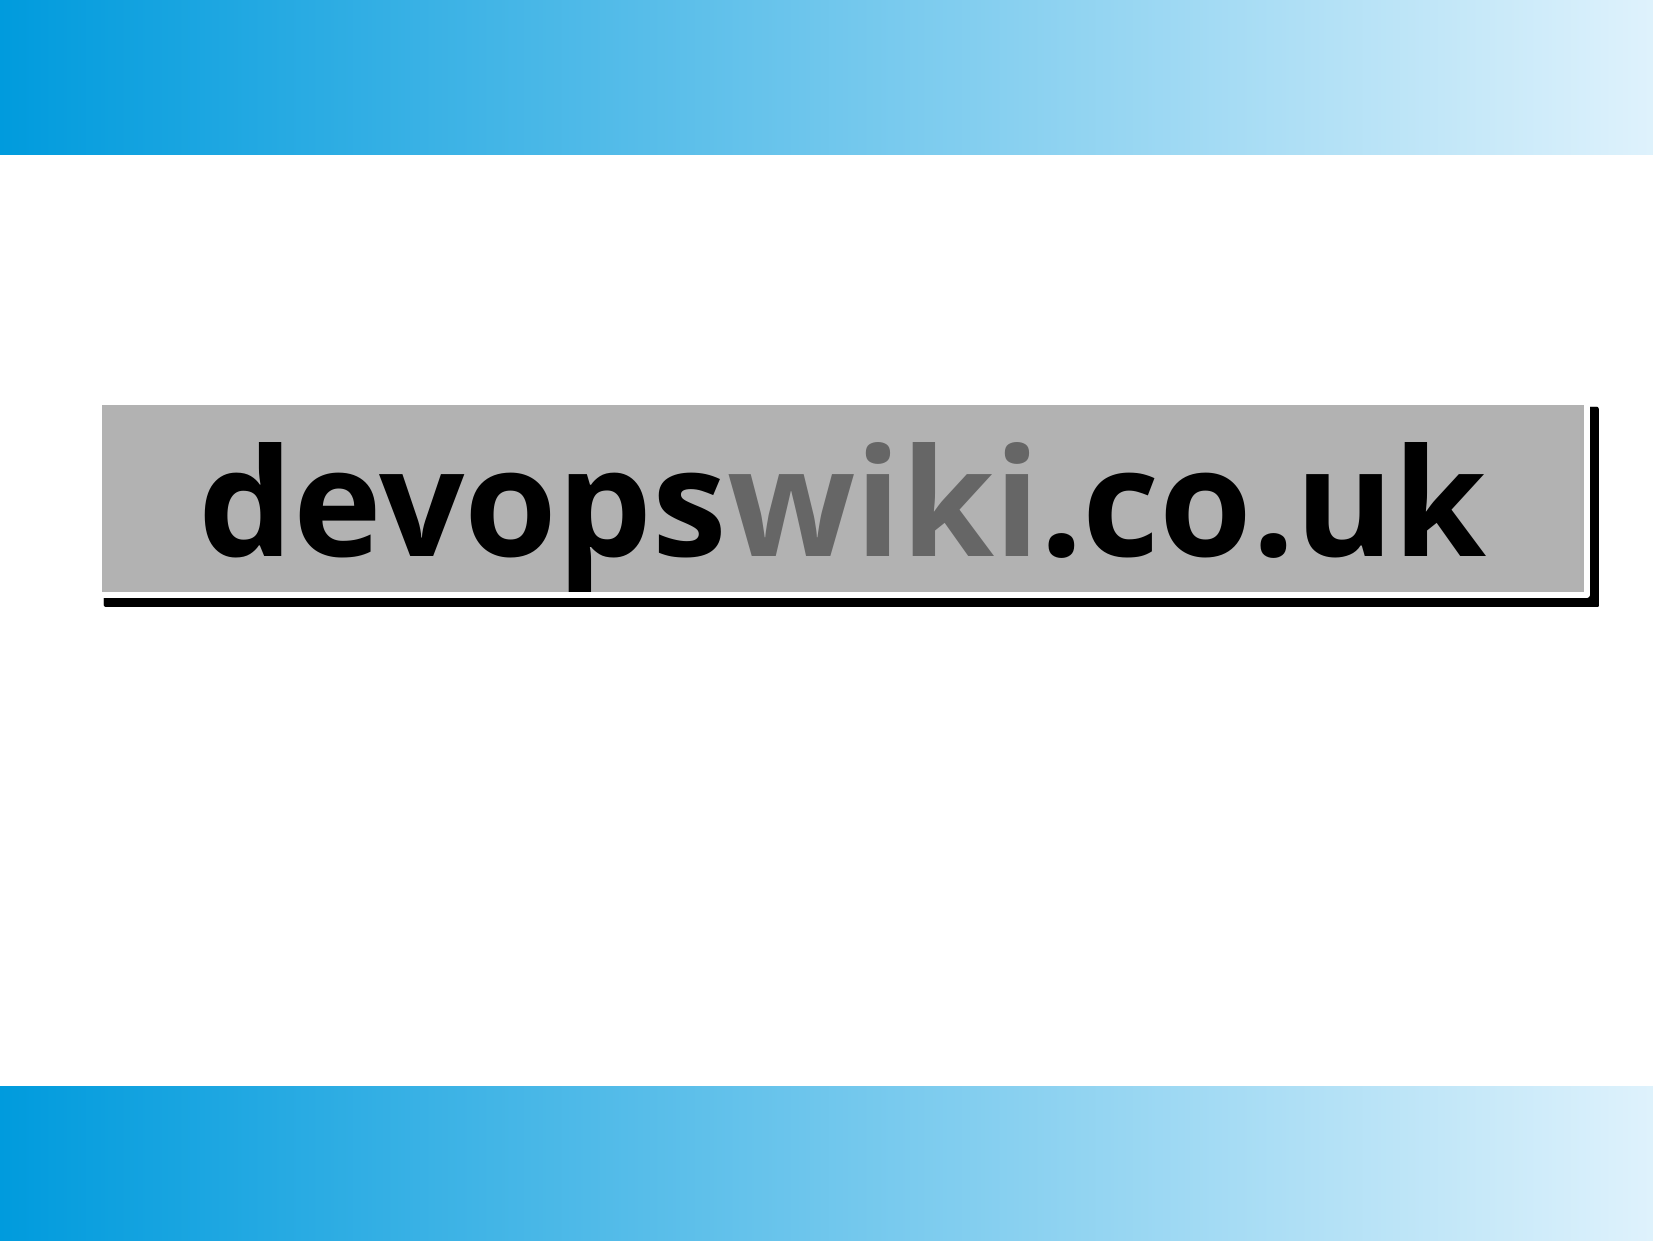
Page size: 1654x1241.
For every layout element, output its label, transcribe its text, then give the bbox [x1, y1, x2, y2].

text_box devopswiki.co.uk [98, 401, 1587, 595]
